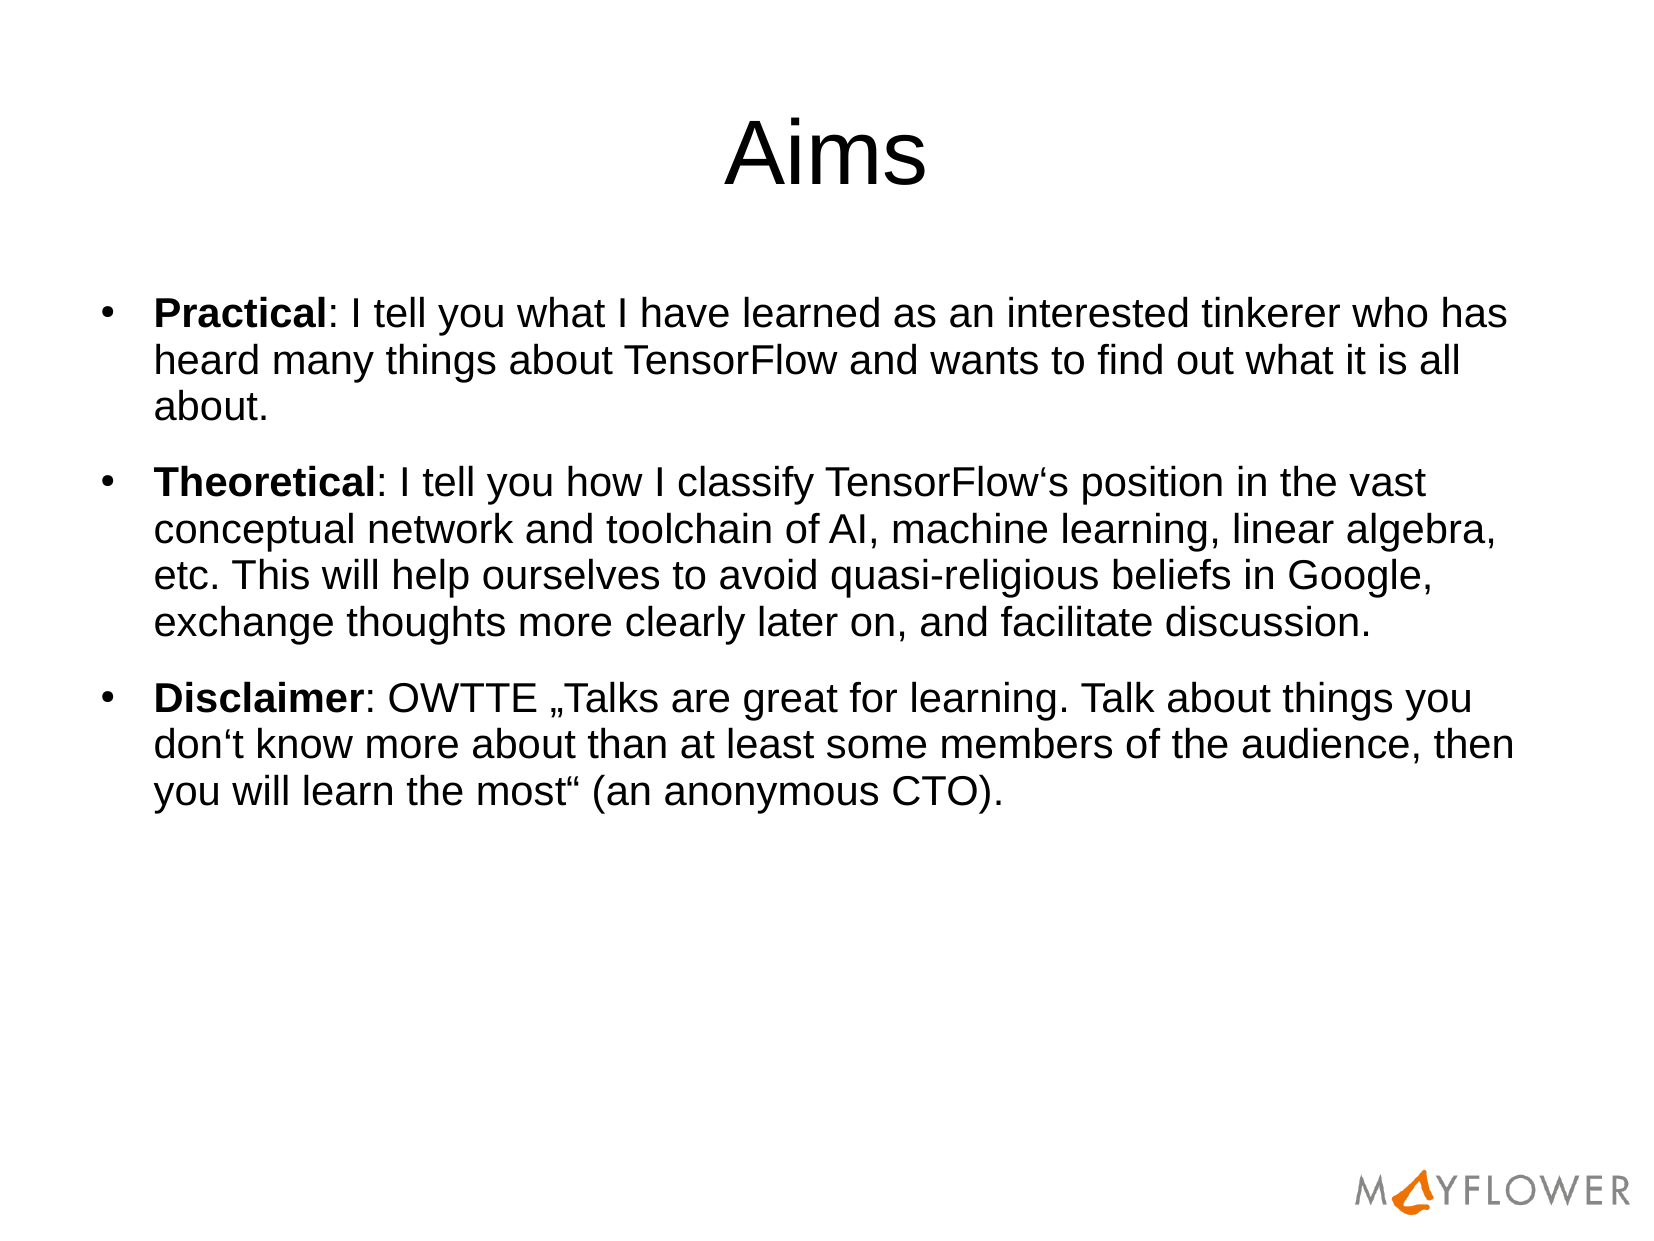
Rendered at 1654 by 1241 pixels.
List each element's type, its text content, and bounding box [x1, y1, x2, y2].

list Practical: I tell you what I have learned as an interested tinkerer who has heard many things about TensorFlow and wants to find out what it is all about. Theoretical: I tell you how I classify TensorFlow‘s position in the vast conceptual network and toolchain of AI, machine learning, linear algebra, etc. This will help ourselves to avoid quasi-religious beliefs in Google, exchange thoughts more clearly later on, and facilitate discussion. Disclaimer: OWTTE „Talks are great for learning. Talk about things you don‘t know more about than at least some members of the audience, then you will learn the most“ (an anonymous CTO). [82, 290, 1571, 1010]
title Aims [82, 49, 1571, 257]
picture [1355, 1169, 1630, 1215]
